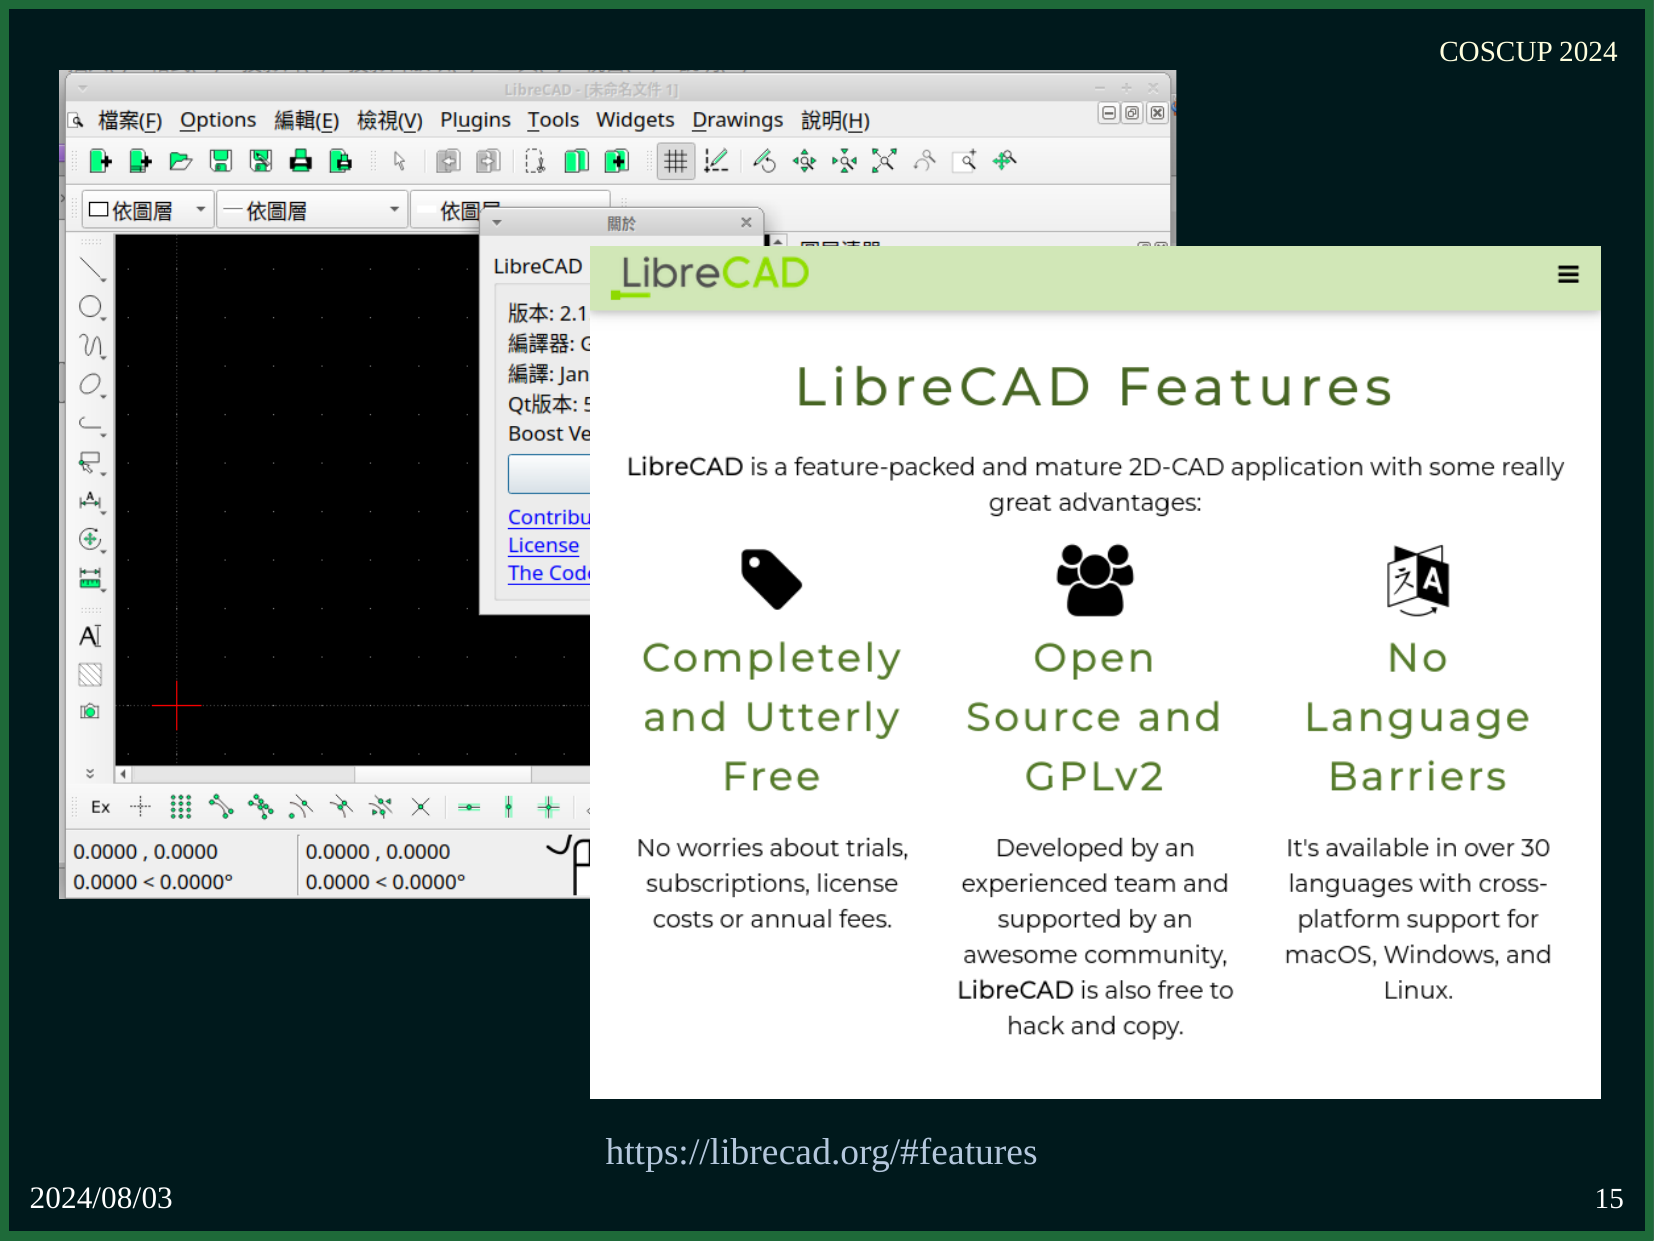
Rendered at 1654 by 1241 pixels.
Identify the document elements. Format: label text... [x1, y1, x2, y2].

text_box https://librecad.org/#features [407, 1110, 1247, 1194]
picture [59, 70, 1601, 1099]
